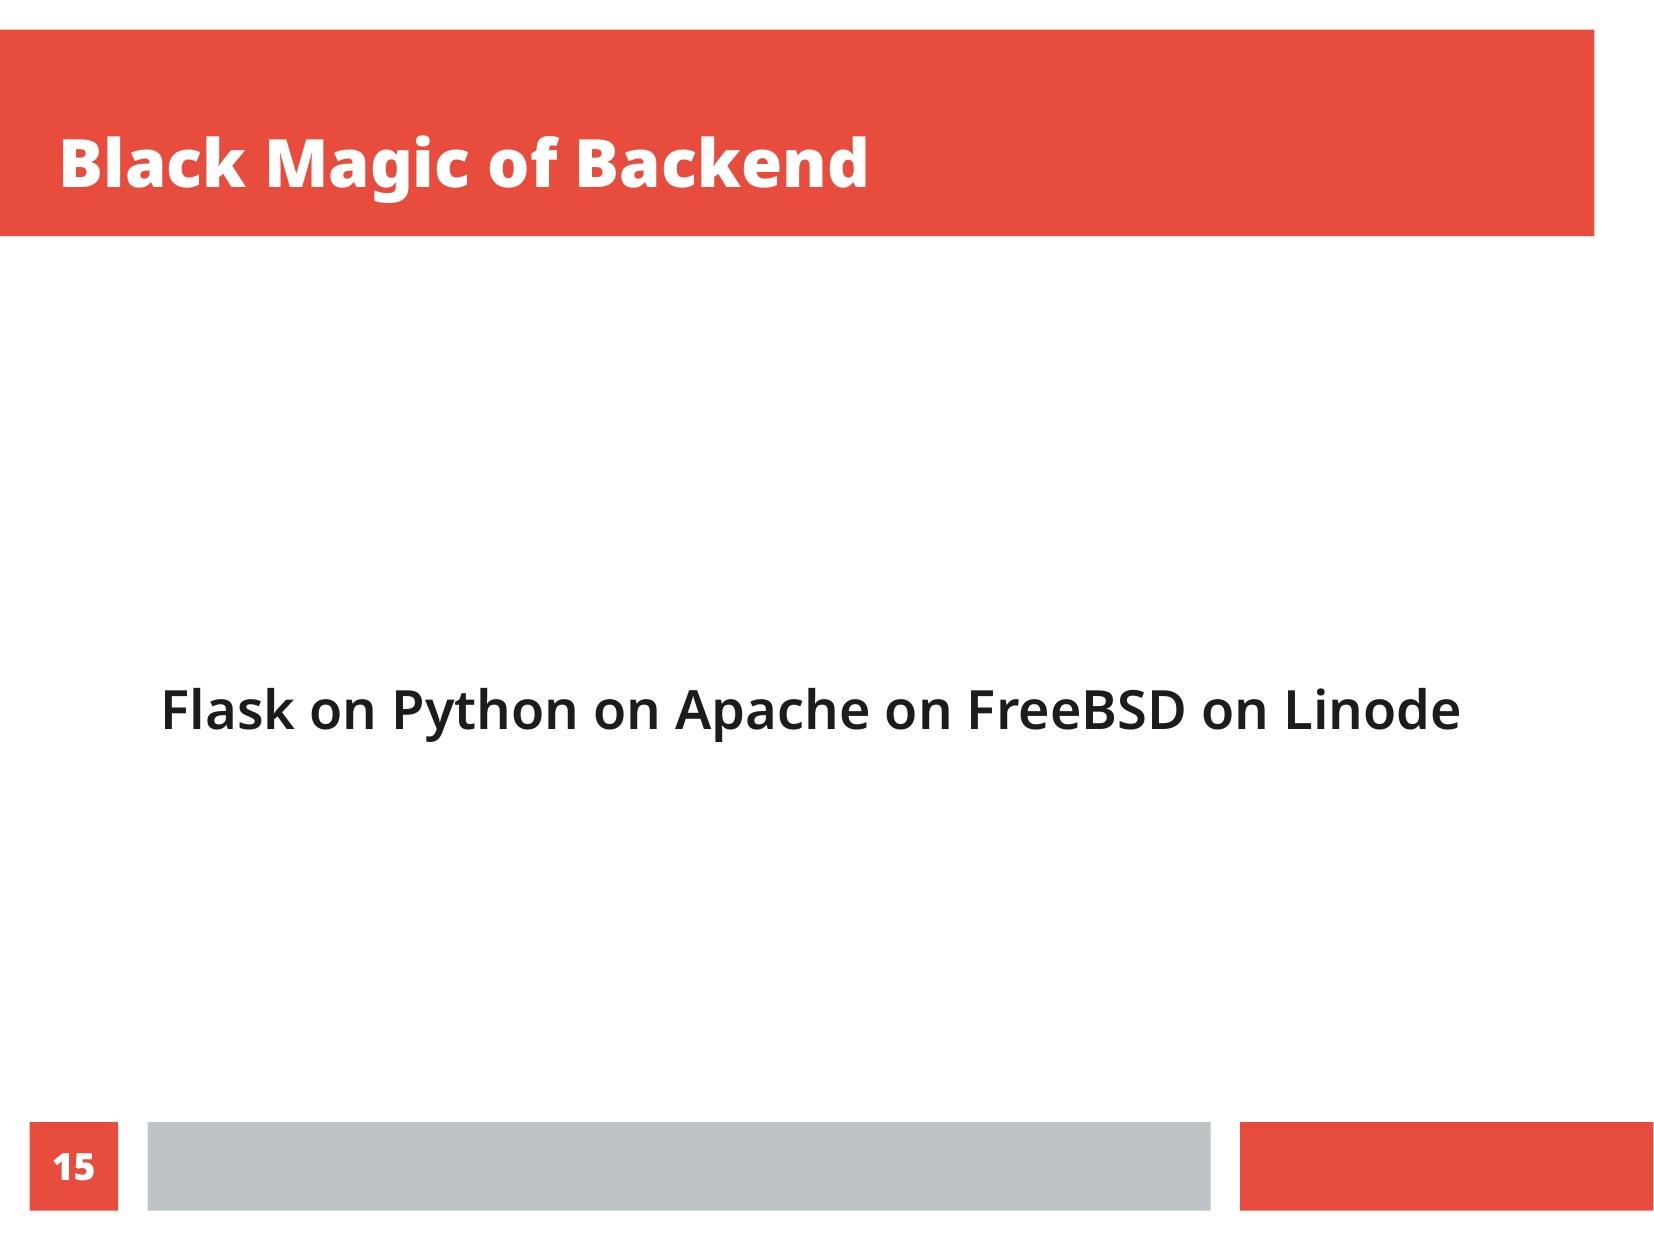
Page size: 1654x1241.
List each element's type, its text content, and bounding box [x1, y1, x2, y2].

list Flask on Python on Apache on FreeBSD on Linode [59, 324, 1565, 1093]
title Black Magic of Backend [59, 59, 1595, 207]
